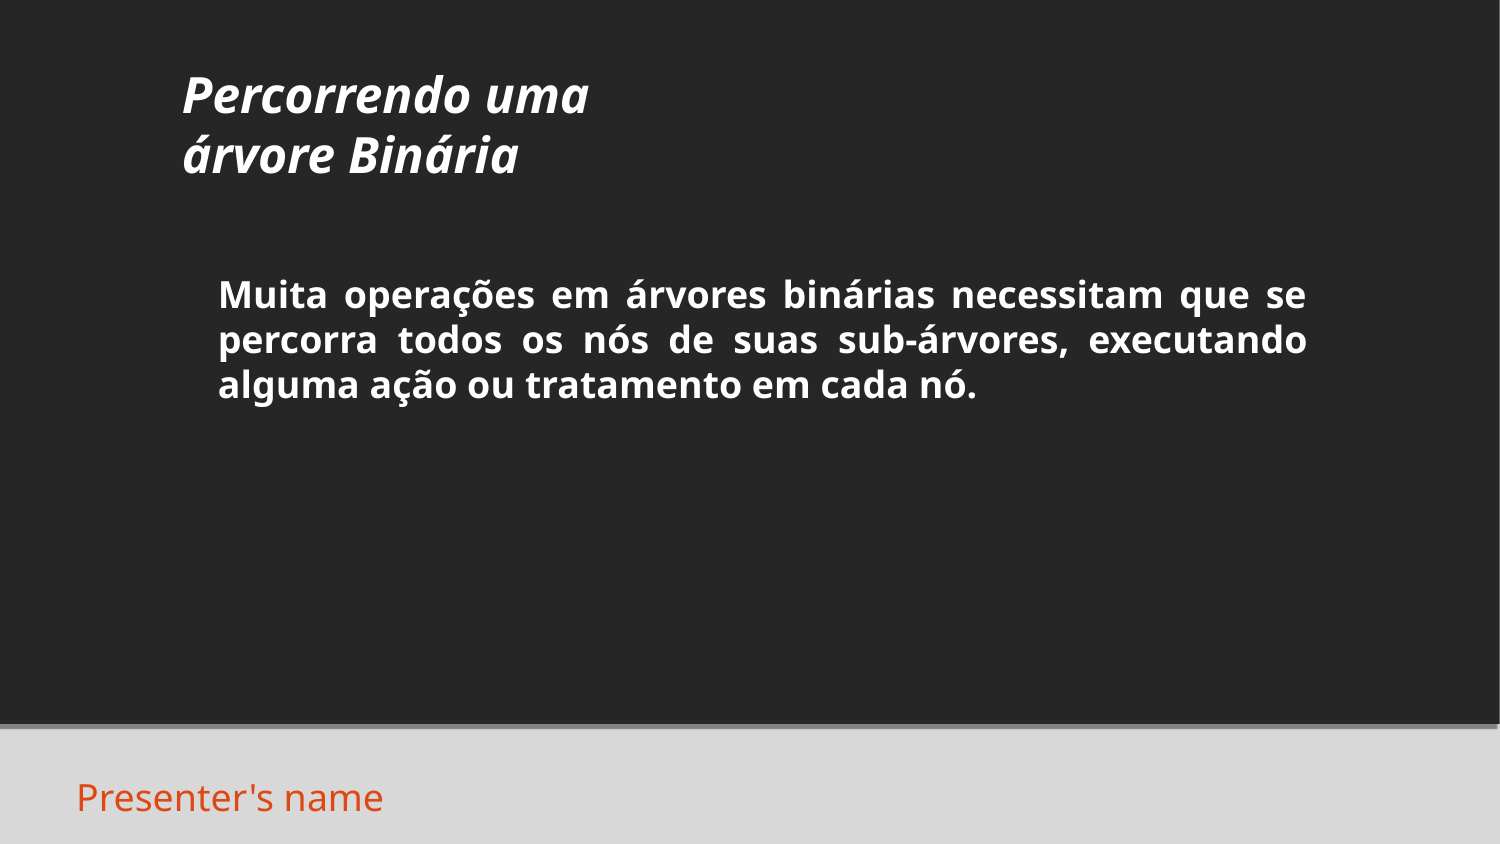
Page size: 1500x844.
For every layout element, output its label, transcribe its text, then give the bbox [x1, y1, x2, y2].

text_box [0, 0, 1500, 724]
text_box Muita operações em árvores binárias necessitam que se percorra todos os nós de suas sub-árvores, executando alguma ação ou tratamento em cada nó. [203, 263, 1323, 615]
text_box Percorrendo uma árvore Binária [167, 70, 718, 177]
